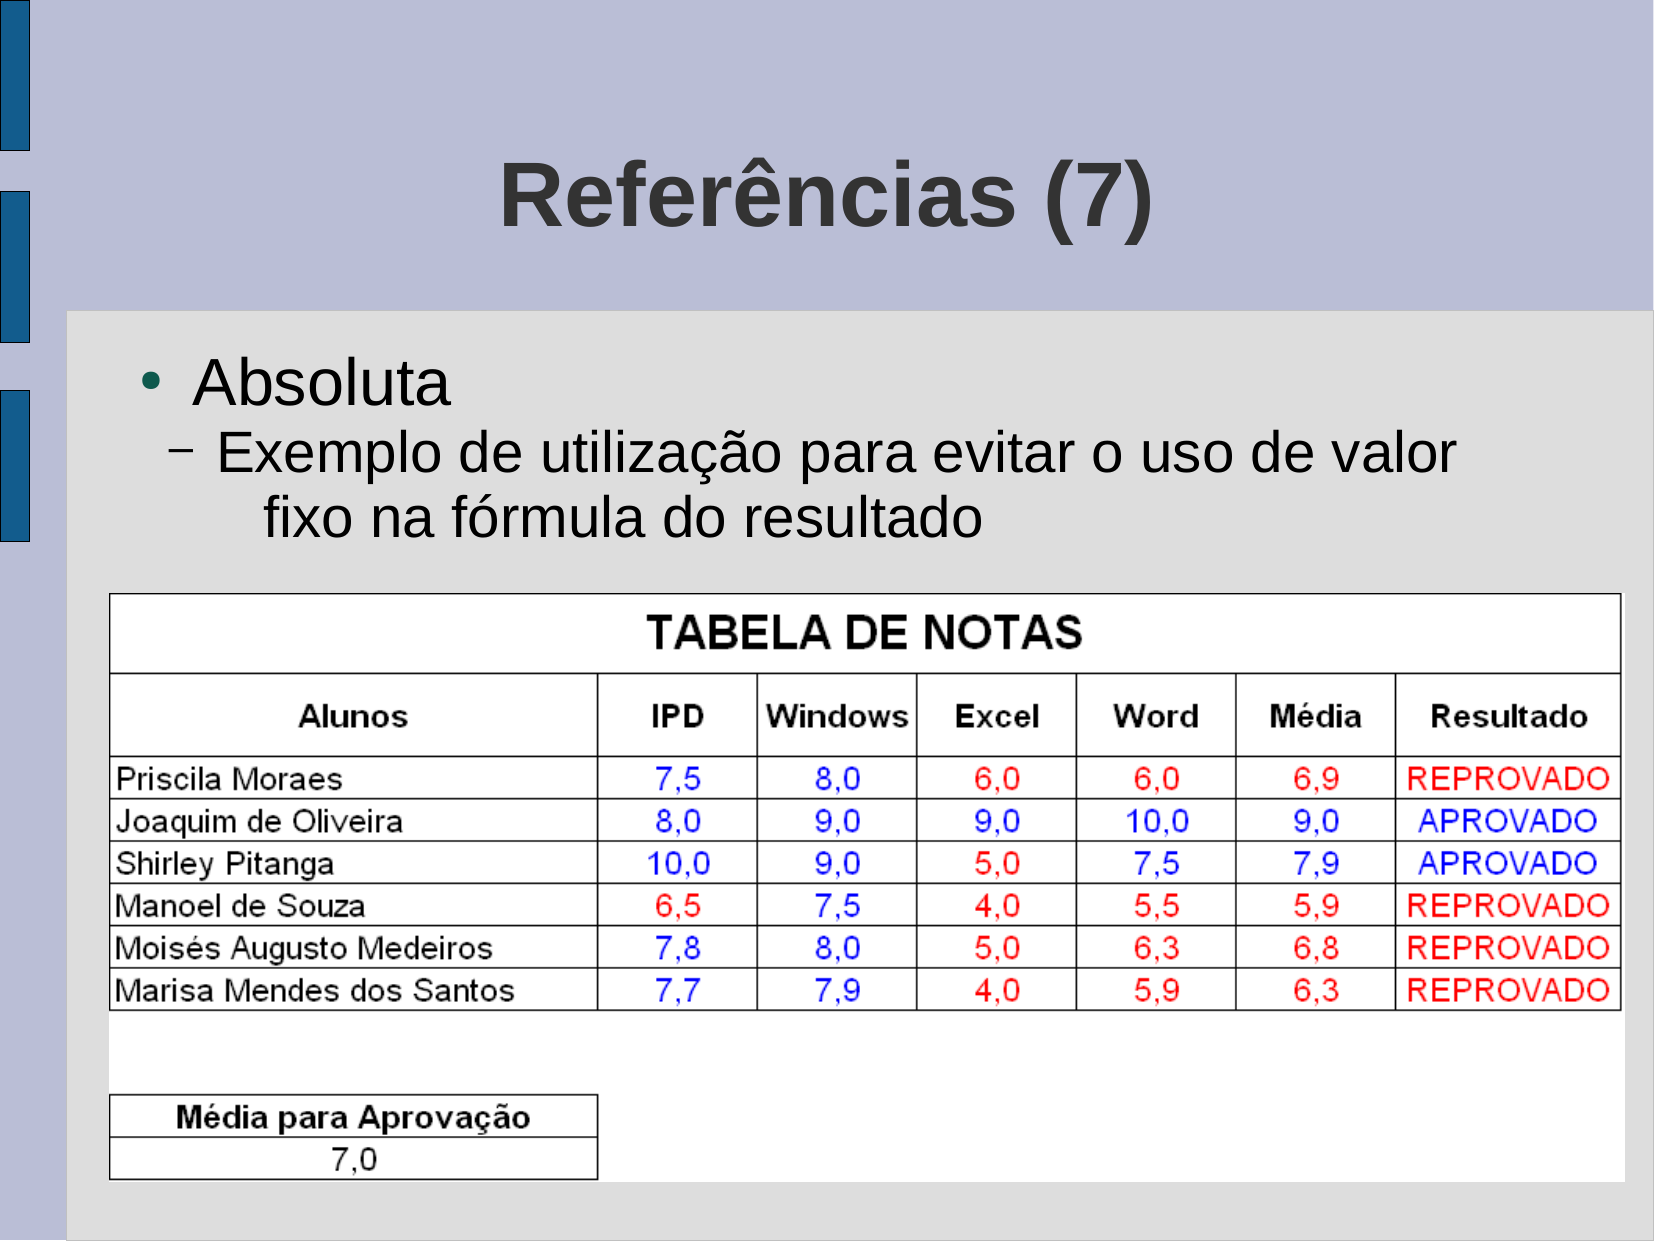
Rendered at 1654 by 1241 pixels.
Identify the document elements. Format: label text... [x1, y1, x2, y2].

list Absoluta Exemplo de utilização para evitar o uso de valor fixo na fórmula do resultado [121, 344, 1534, 593]
title Referências (7) [121, 98, 1534, 291]
picture [109, 593, 1625, 1182]
